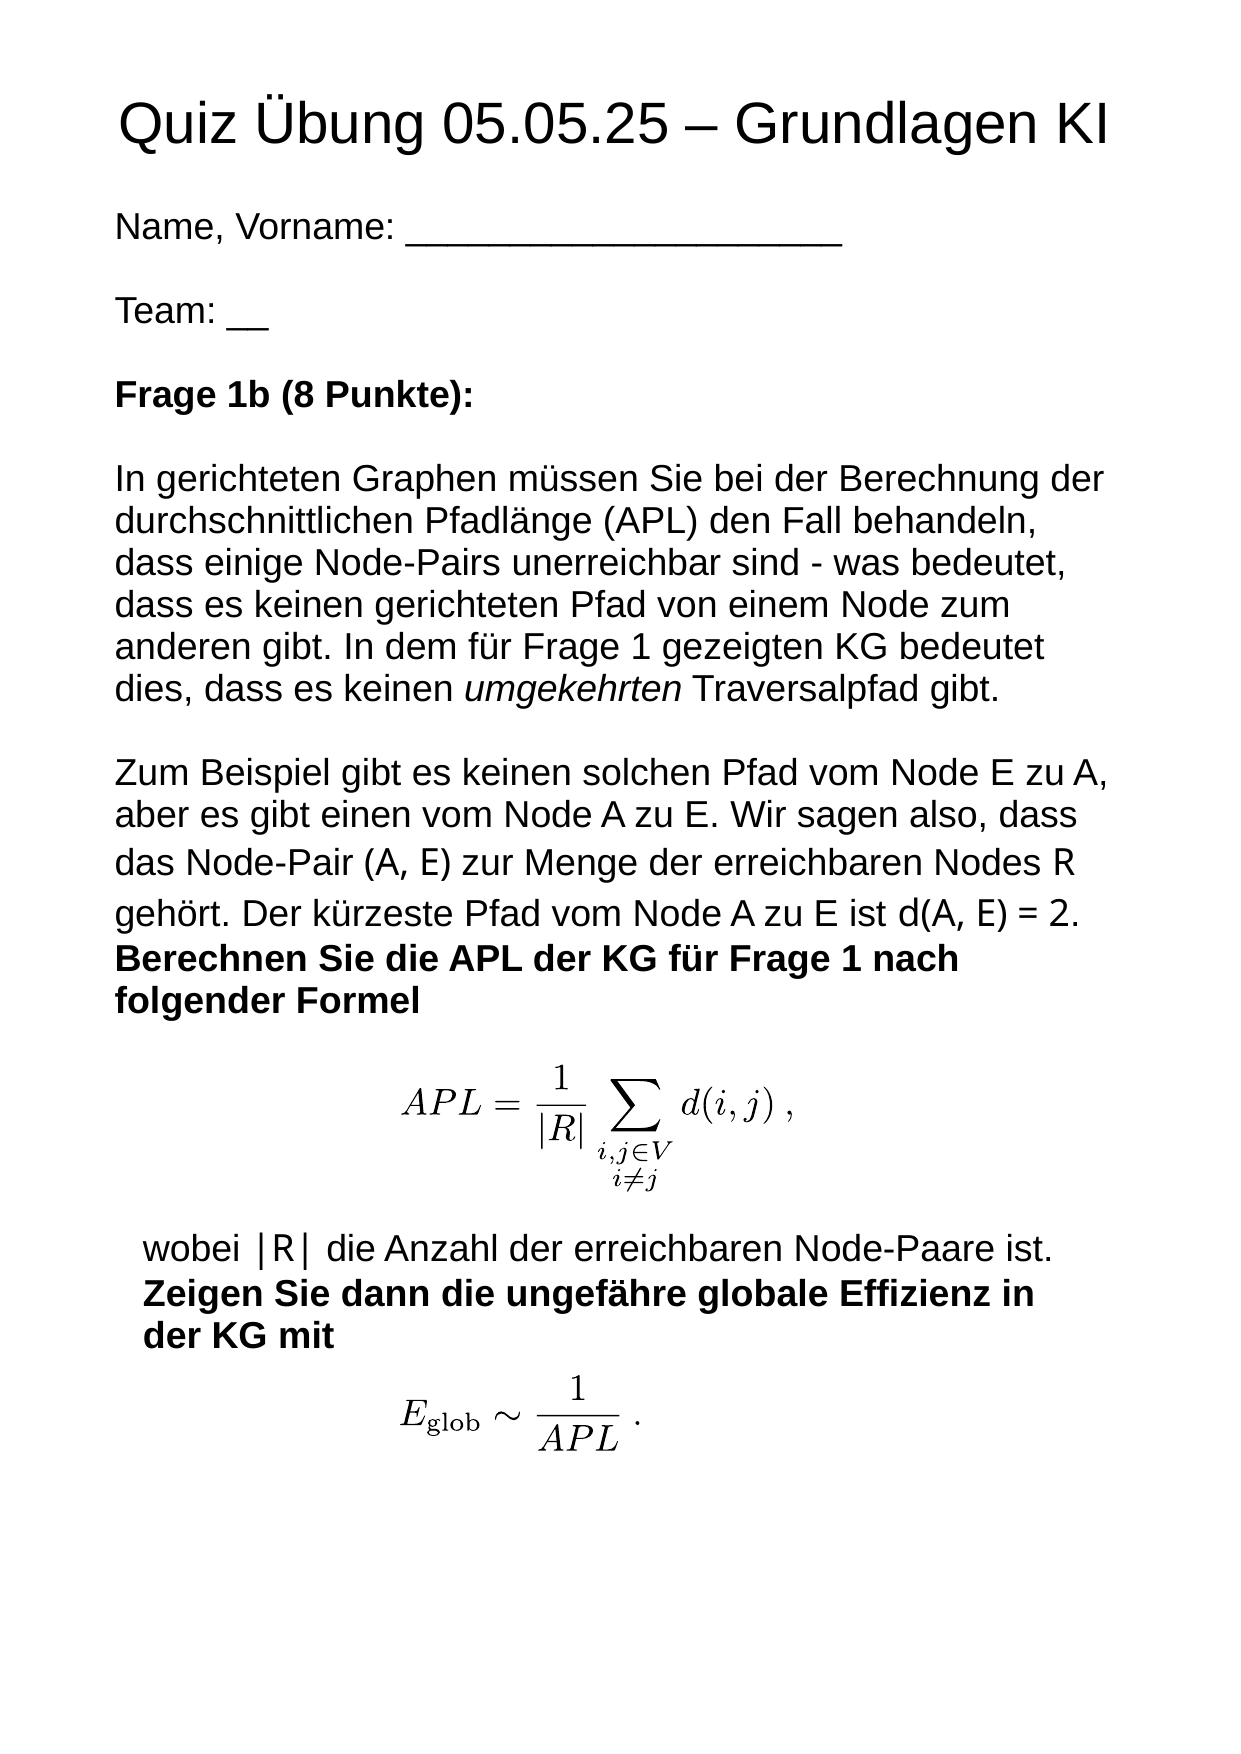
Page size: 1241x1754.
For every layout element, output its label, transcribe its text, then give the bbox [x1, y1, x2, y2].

text_box [399, 1375, 640, 1451]
text_box [401, 1064, 792, 1192]
subtitle Name, Vorname: _____________________ Team: __ Frage 1b (8 Punkte): In gerichteten Graphen müssen Sie bei der Berechnung der durchschnittlichen Pfadlänge (APL) den Fall behandeln, dass einige Node-Pairs unerreichbar sind - was bedeutet, dass es keinen gerichteten Pfad von einem Node zum anderen gibt. In dem für Frage 1 gezeigten KG bedeutet dies, dass es keinen umgekehrten Traversalpfad gibt. Zum Beispiel gibt es keinen solchen Pfad vom Node E zu A, aber es gibt einen vom Node A zu E. Wir sagen also, dass das Node-Pair (A, E) zur Menge der erreichbaren Nodes R gehört. Der kürzeste Pfad vom Node A zu E ist d(A, E) = 2. Berechnen Sie die APL der KG für Frage 1 nach folgender Formel [114, 213, 1126, 1015]
text_box wobei |R| die Anzahl der erreichbaren Node-Paare ist. Zeigen Sie dann die ungefähre globale Effizienz in der KG mit [128, 1214, 1093, 1376]
title Quiz Übung 05.05.25 – Grundlagen KI [114, 29, 1117, 213]
